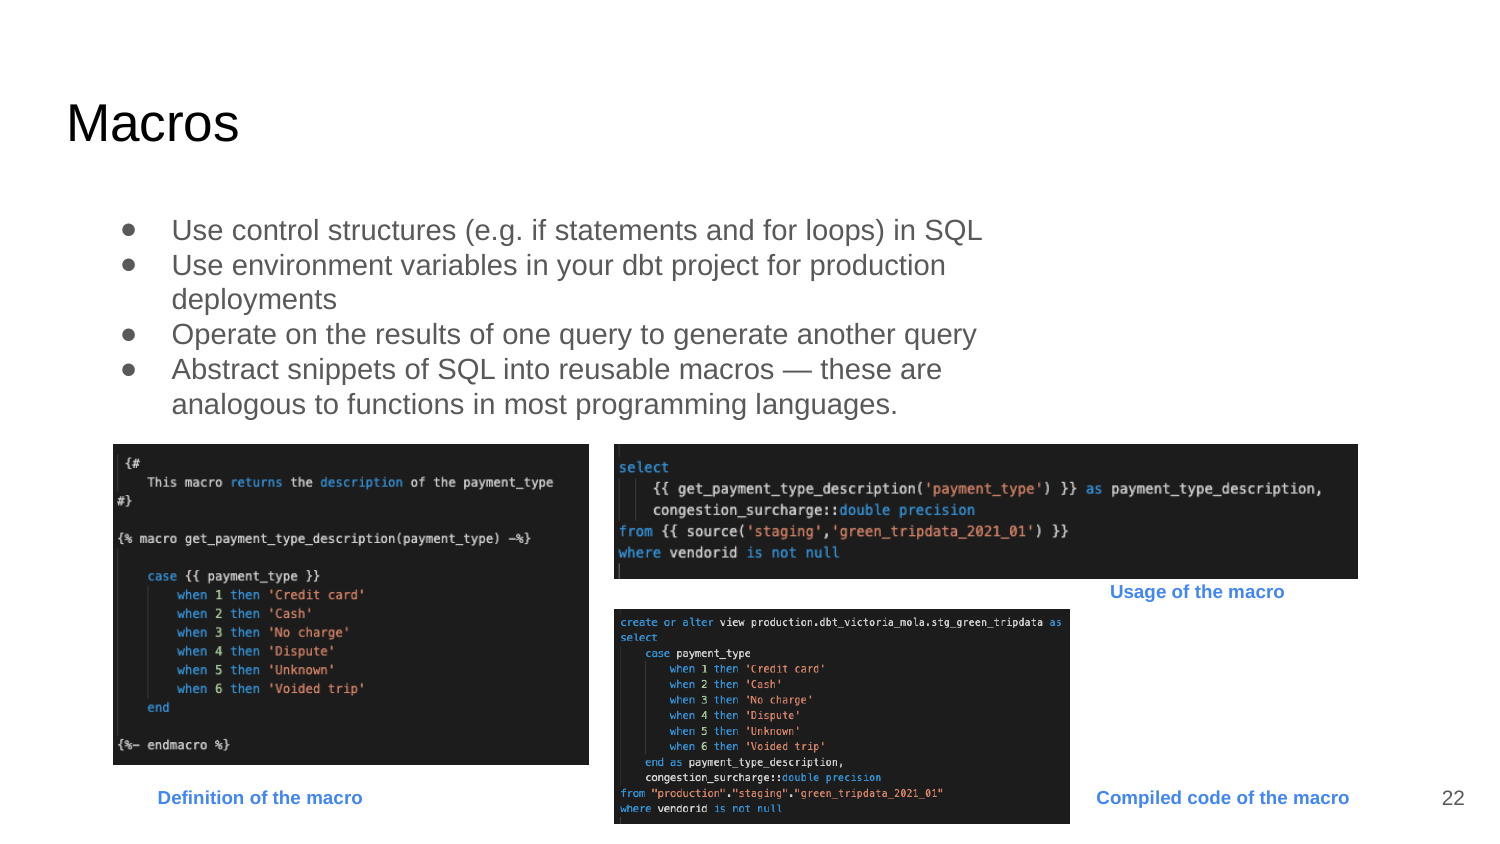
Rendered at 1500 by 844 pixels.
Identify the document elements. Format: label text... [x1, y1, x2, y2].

text_box Compiled code of the macro [1081, 770, 1403, 824]
text_box Use control structures (e.g. if statements and for loops) in SQL Use environment variables in your dbt project for production deployments Operate on the results of one query to generate another query Abstract snippets of SQL into reusable macros — these are analogous to functions in most programming languages. [81, 195, 1047, 471]
text_box Definition of the macro [142, 770, 465, 824]
text_box Usage of the macro [1095, 565, 1417, 618]
title Macros [51, 72, 1449, 167]
picture [113, 444, 589, 765]
picture [614, 609, 1070, 824]
picture [614, 444, 1358, 579]
slide_number 1 [1389, 764, 1480, 830]
